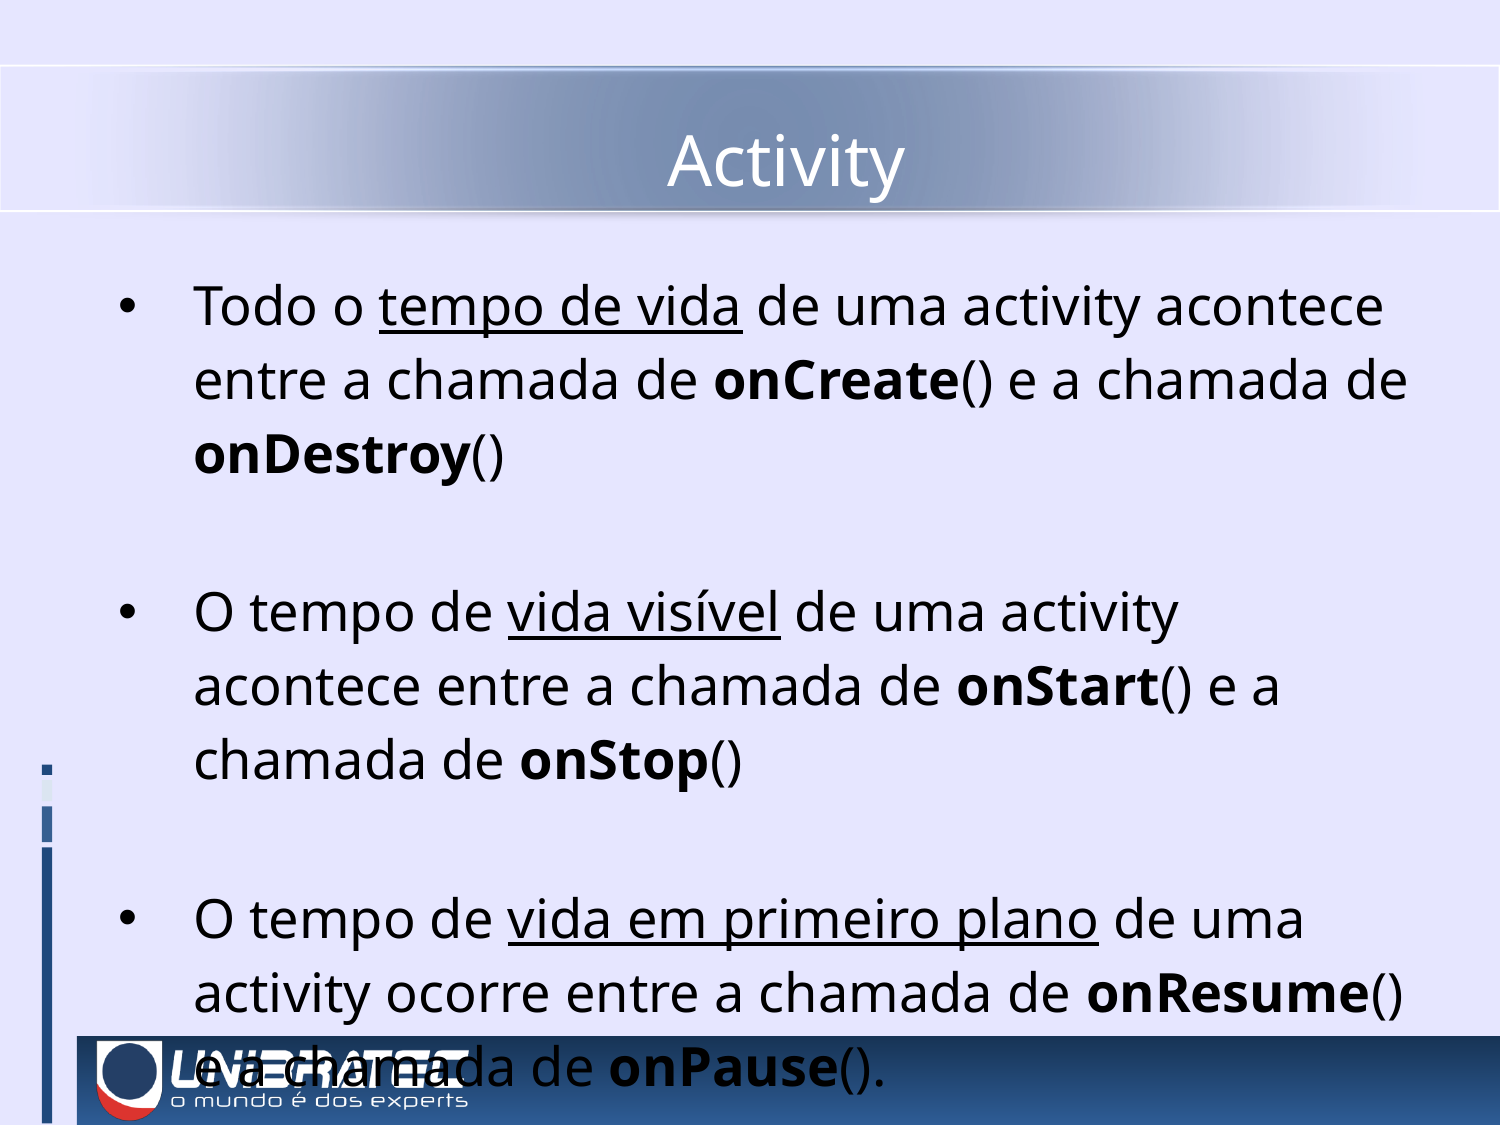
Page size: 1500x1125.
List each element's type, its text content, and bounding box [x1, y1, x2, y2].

picture [461, 1060, 469, 1083]
title Activity [150, 84, 1424, 233]
picture [0, 58, 1500, 227]
subtitle Todo o tempo de vida de uma activity acontece entre a chamada de onCreate() e a chamada de onDestroy() O tempo de vida visível de uma activity acontece entre a chamada de onStart() e a chamada de onStop() O tempo de vida em primeiro plano de uma activity ocorre entre a chamada de onResume() e a chamada de onPause(). [118, 267, 1421, 1016]
picture [96, 1040, 469, 1121]
